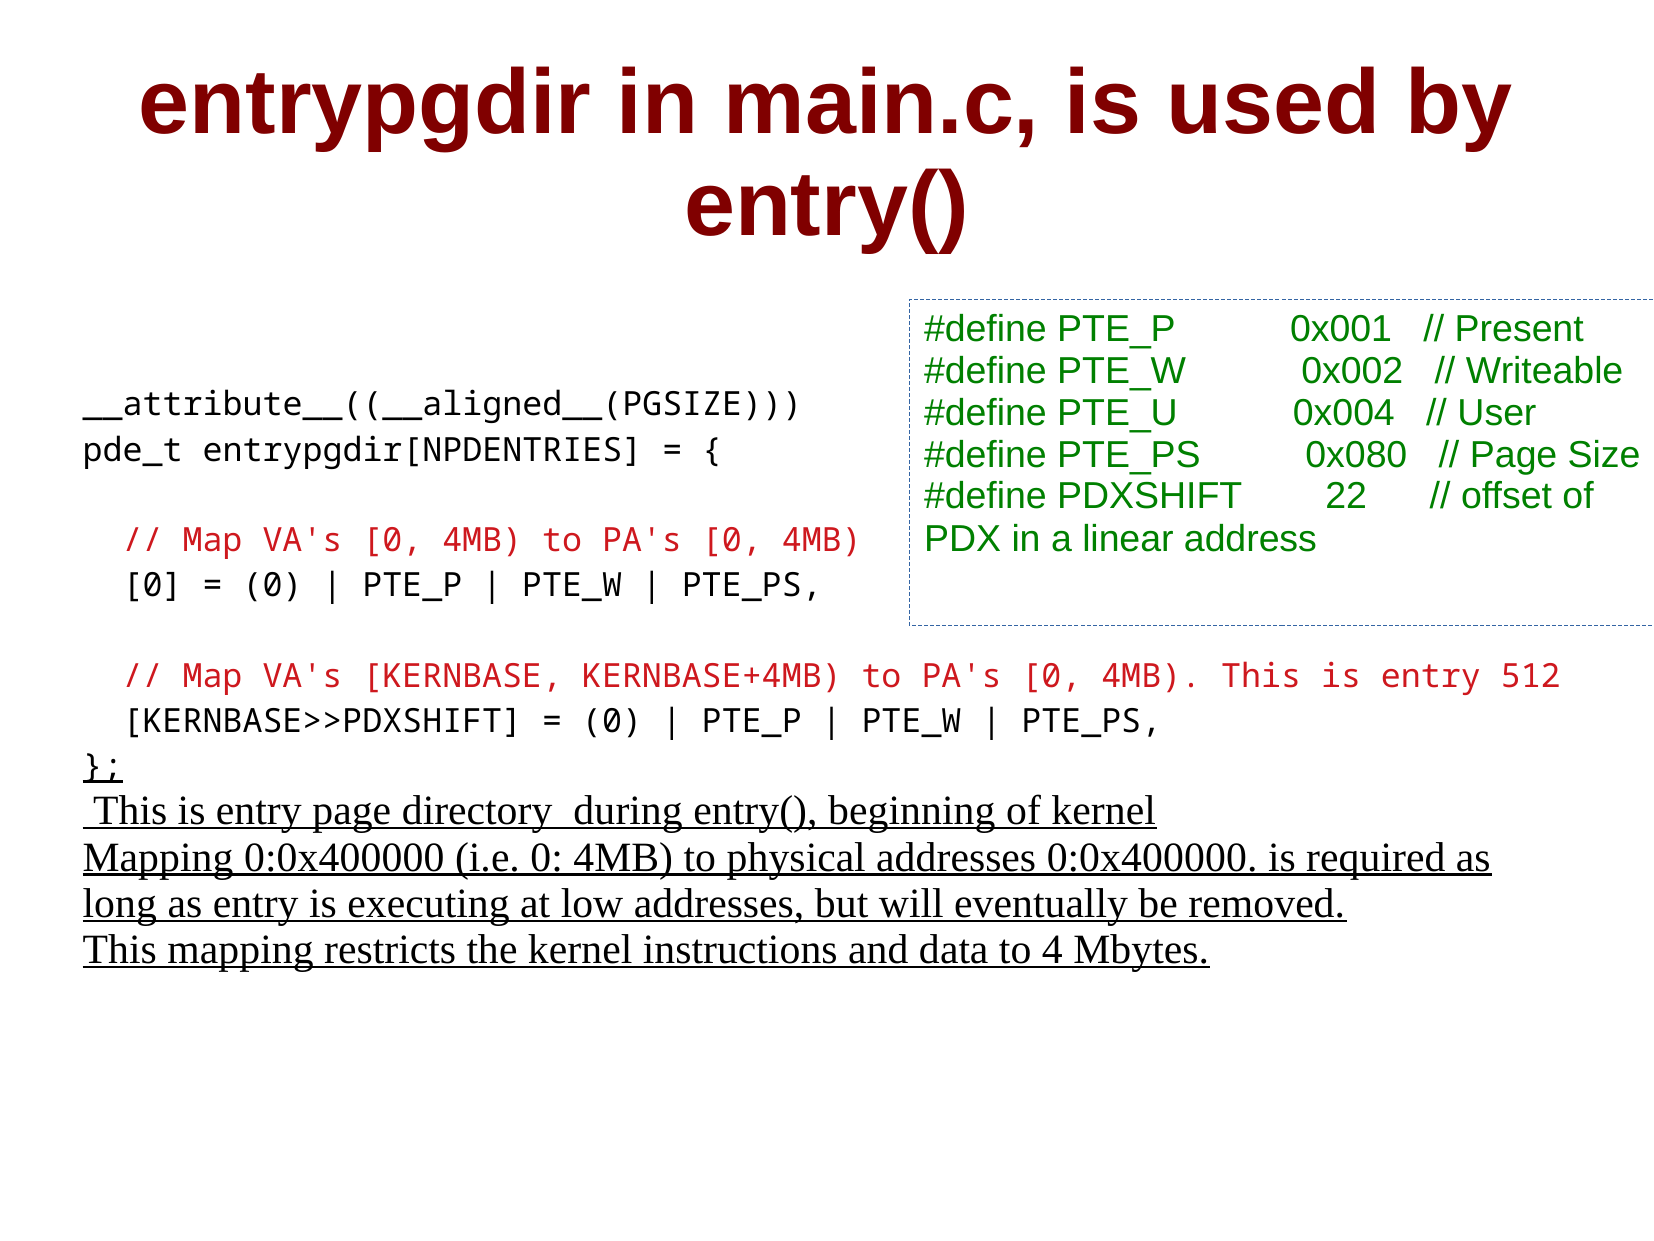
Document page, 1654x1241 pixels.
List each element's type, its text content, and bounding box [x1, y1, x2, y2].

text_box #define PTE_P 0x001 // Present #define PTE_W 0x002 // Writeable #define PTE_U 0x004 // User #define PTE_PS 0x080 // Page Size #define PDXSHIFT 22 // offset of PDX in a linear address [909, 299, 1654, 626]
subtitle __attribute__((__aligned__(PGSIZE))) pde_t entrypgdir[NPDENTRIES] = { // Map VA's [0, 4MB) to PA's [0, 4MB) [0] = (0) | PTE_P | PTE_W | PTE_PS, // Map VA's [KERNBASE, KERNBASE+4MB) to PA's [0, 4MB). This is entry 512 [KERNBASE>>PDXSHIFT] = (0) | PTE_P | PTE_W | PTE_PS, }; This is entry page directory during entry(), beginning of kernel Mapping 0:0x400000 (i.e. 0: 4MB) to physical addresses 0:0x400000. is required as long as entry is executing at low addresses, but will eventually be removed. This mapping restricts the kernel instructions and data to 4 Mbytes. [82, 109, 1571, 1189]
title entrypgdir in main.c, is used by entry() [82, 49, 1571, 109]
